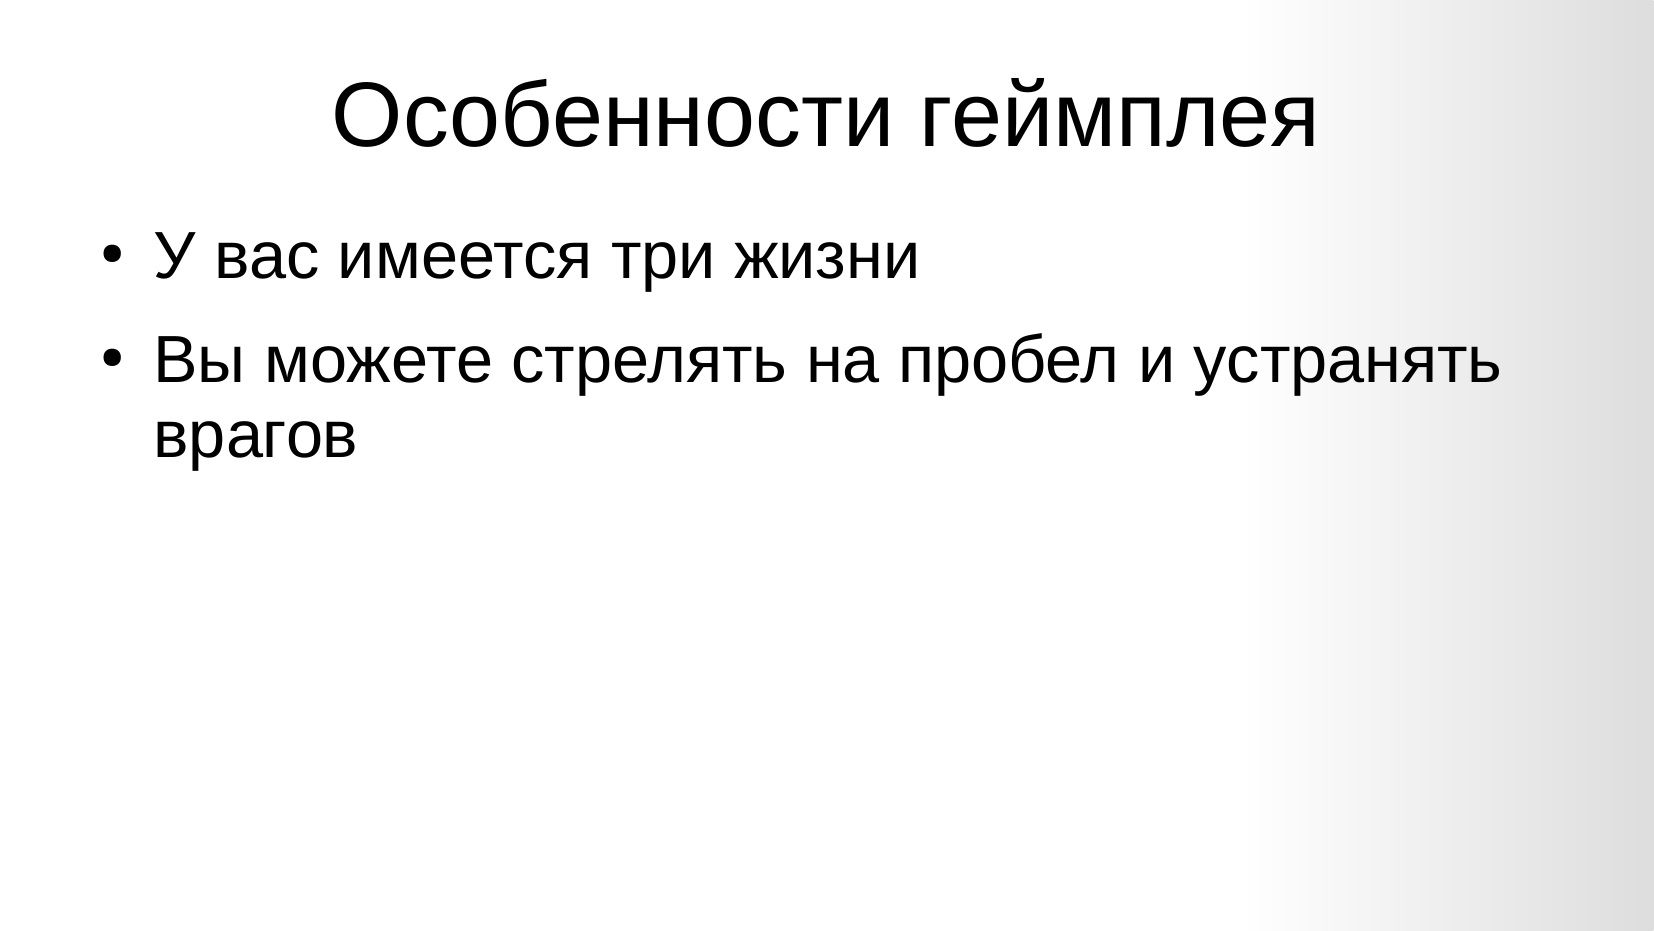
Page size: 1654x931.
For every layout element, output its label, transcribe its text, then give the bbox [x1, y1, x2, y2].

list У вас имеется три жизни Вы можете стрелять на пробел и устранять врагов [82, 217, 1571, 758]
title Особенности геймплея [82, 37, 1571, 193]
